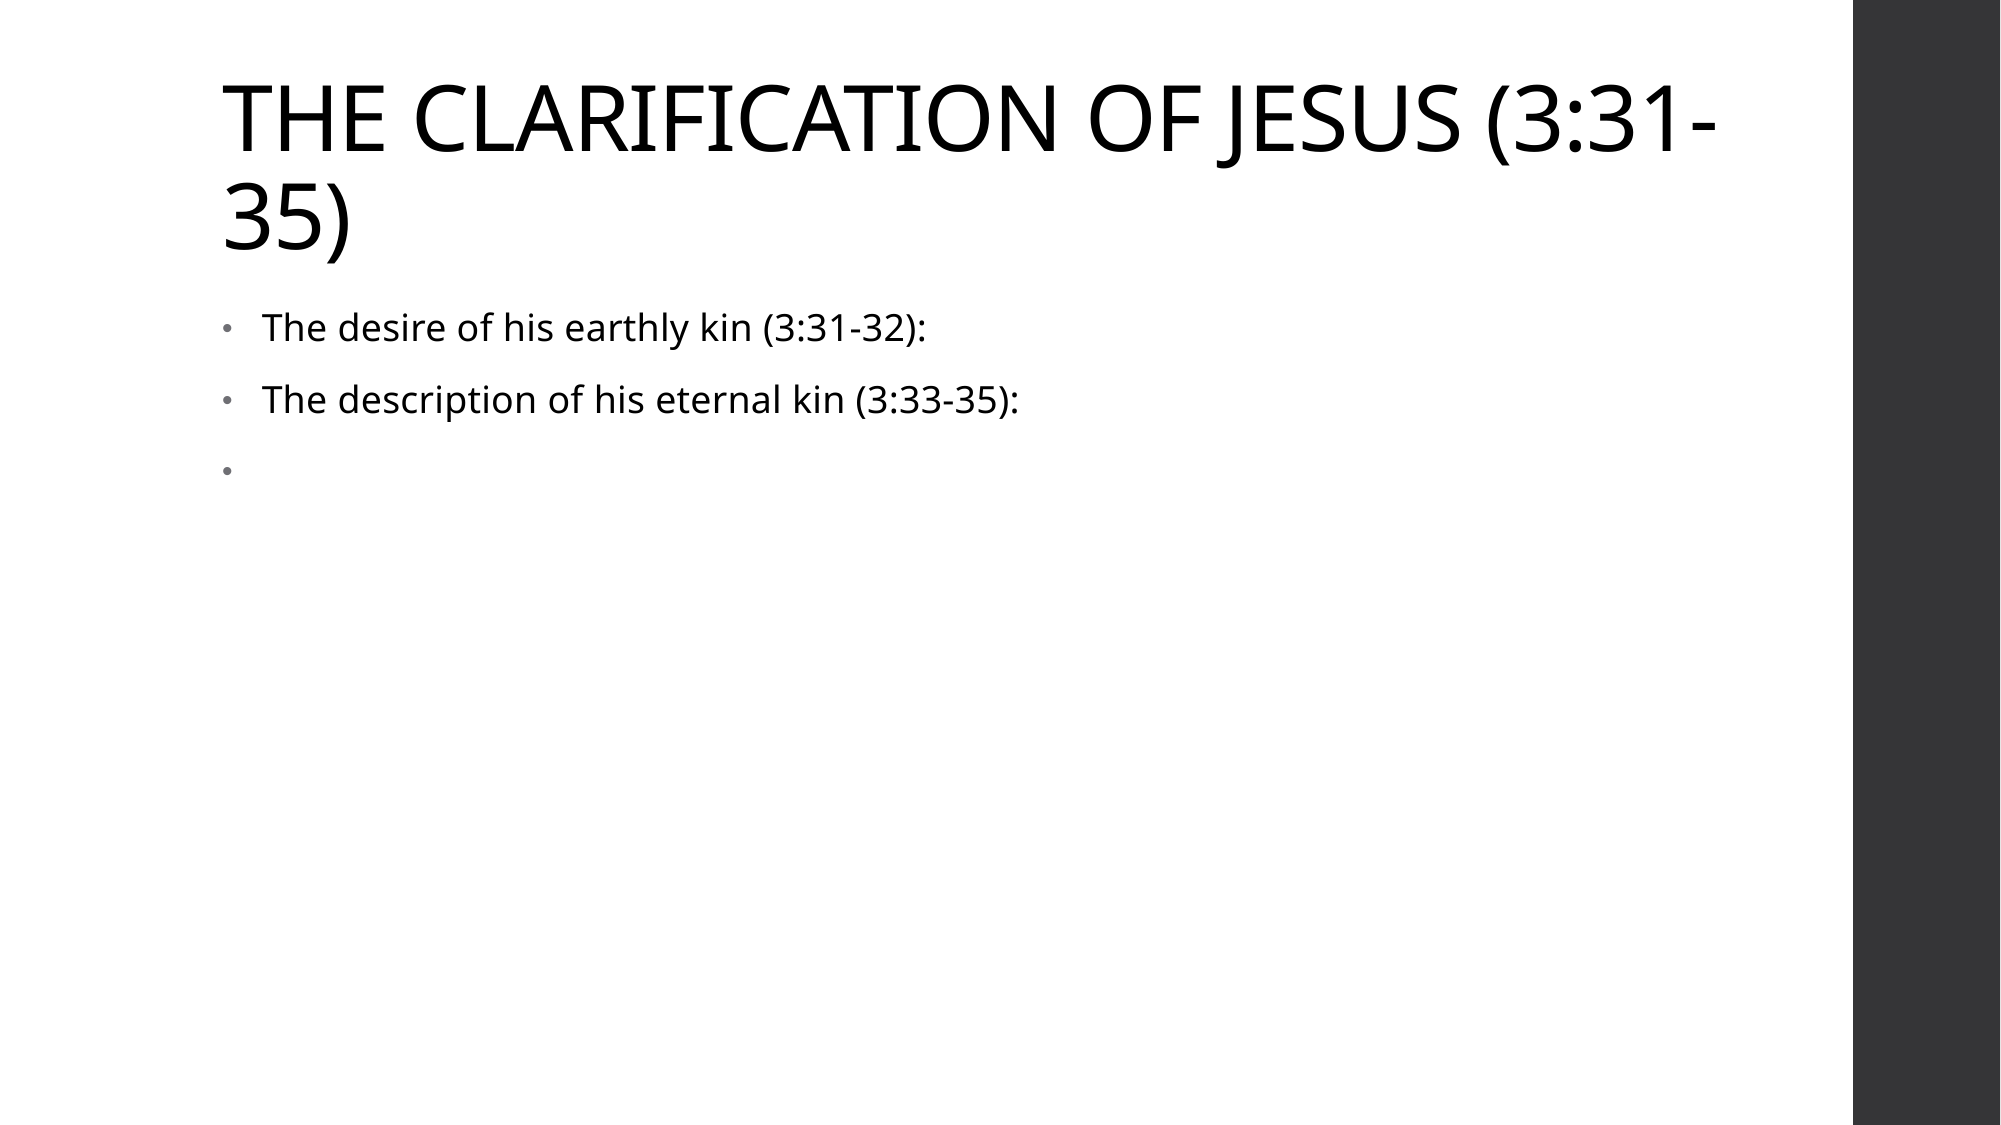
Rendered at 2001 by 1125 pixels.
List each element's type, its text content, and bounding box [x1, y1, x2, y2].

title THE CLARIFICATION OF JESUS (3:31-35) [206, 60, 1797, 278]
list The desire of his earthly kin (3:31-32): The description of his eternal kin (3:33-35): [206, 299, 1617, 1014]
